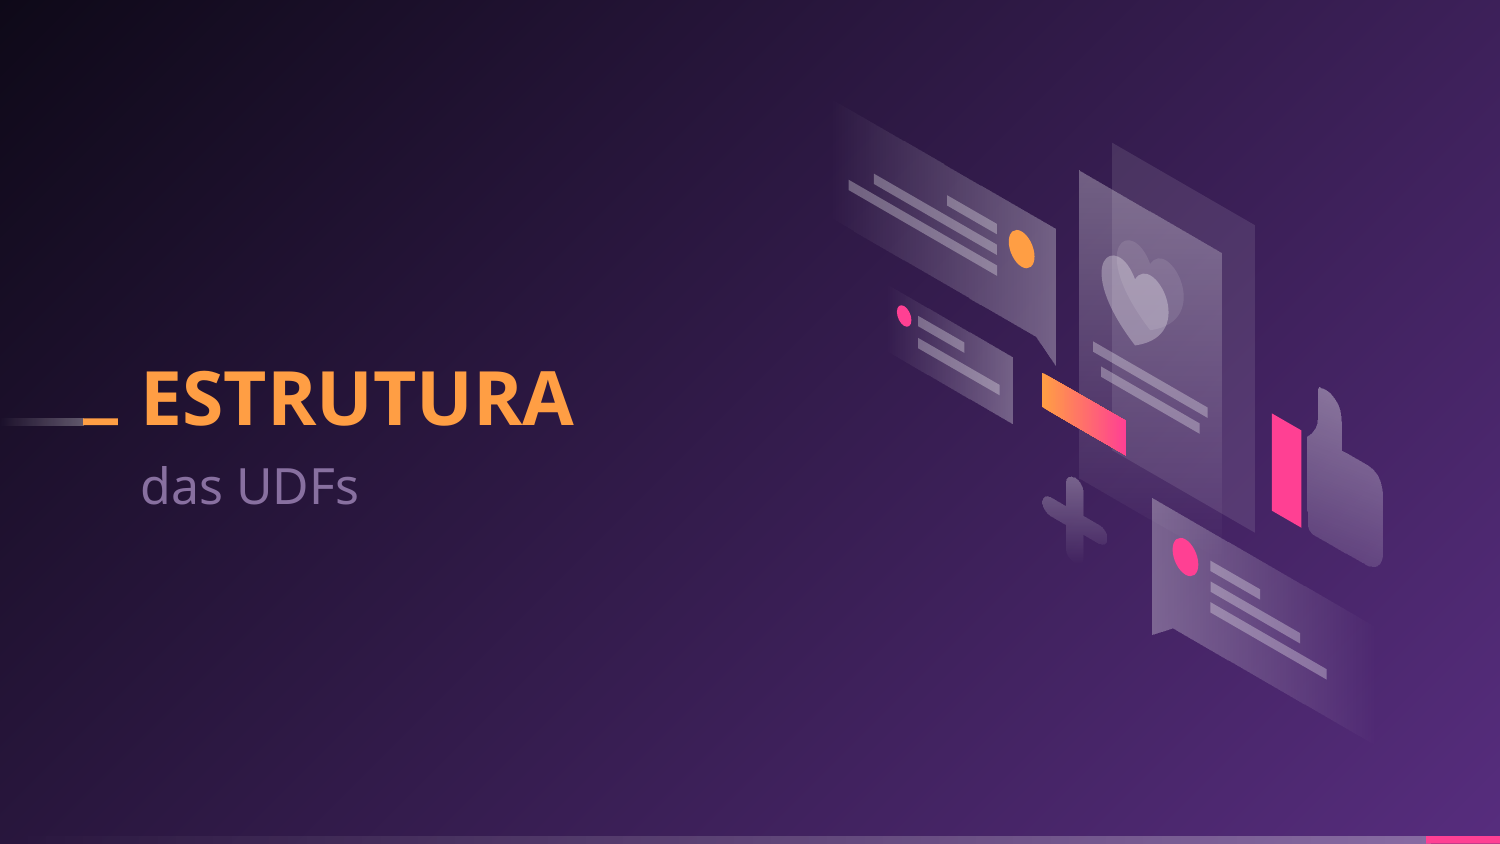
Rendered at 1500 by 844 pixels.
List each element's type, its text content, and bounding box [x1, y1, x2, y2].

title ESTRUTURA [140, 251, 979, 442]
text_box [1042, 142, 1380, 748]
text_box [1307, 387, 1383, 566]
text_box [885, 283, 1013, 424]
subtitle das UDFs [140, 445, 979, 516]
text_box [828, 97, 1056, 366]
text_box [1042, 476, 1107, 564]
text_box [1271, 413, 1302, 528]
